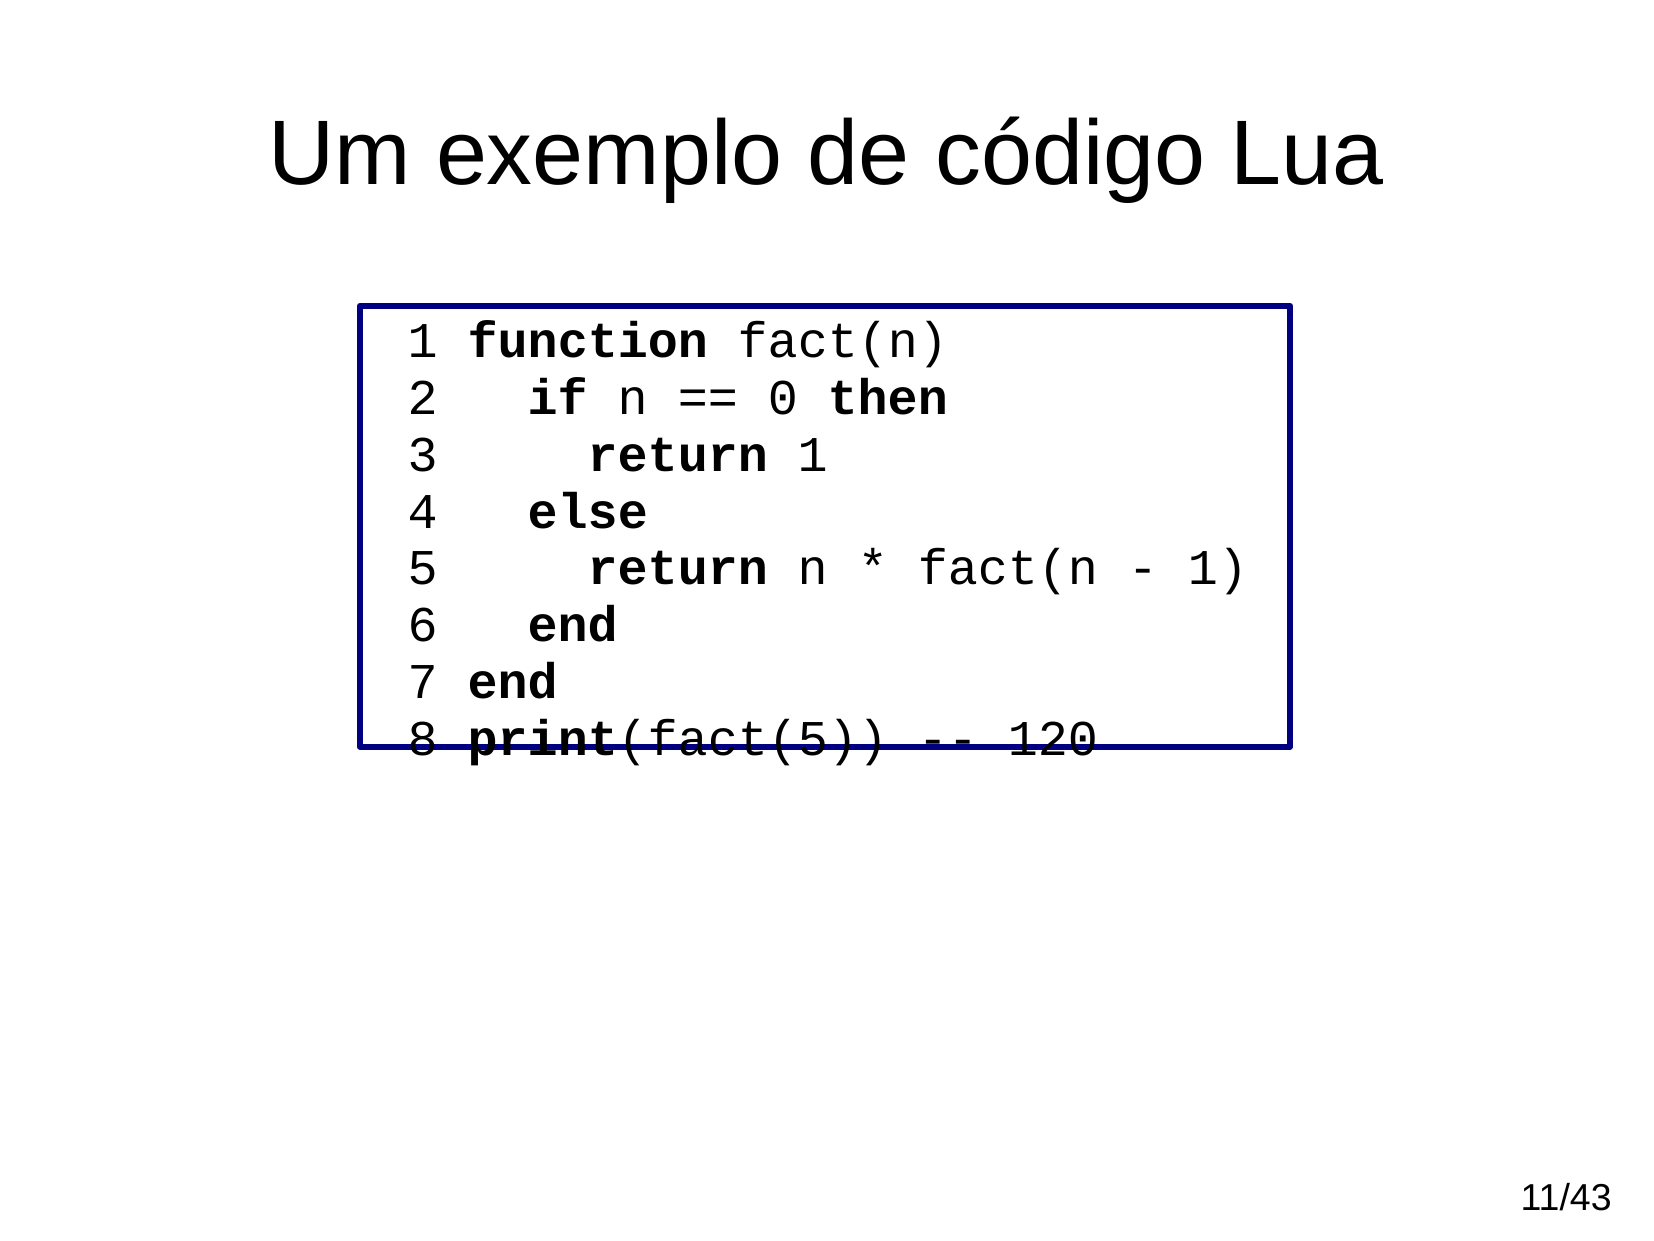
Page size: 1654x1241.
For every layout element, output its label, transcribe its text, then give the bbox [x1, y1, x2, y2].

text_box 11/43 [1495, 1168, 1630, 1239]
title Um exemplo de código Lua [82, 49, 1571, 257]
text_box 1 function fact(n) 2 if n == 0 then 3 return 1 4 else 5 return n * fact(n - 1) 6 end 7 end 8 print(fact(5)) -- 120 [360, 305, 1291, 747]
